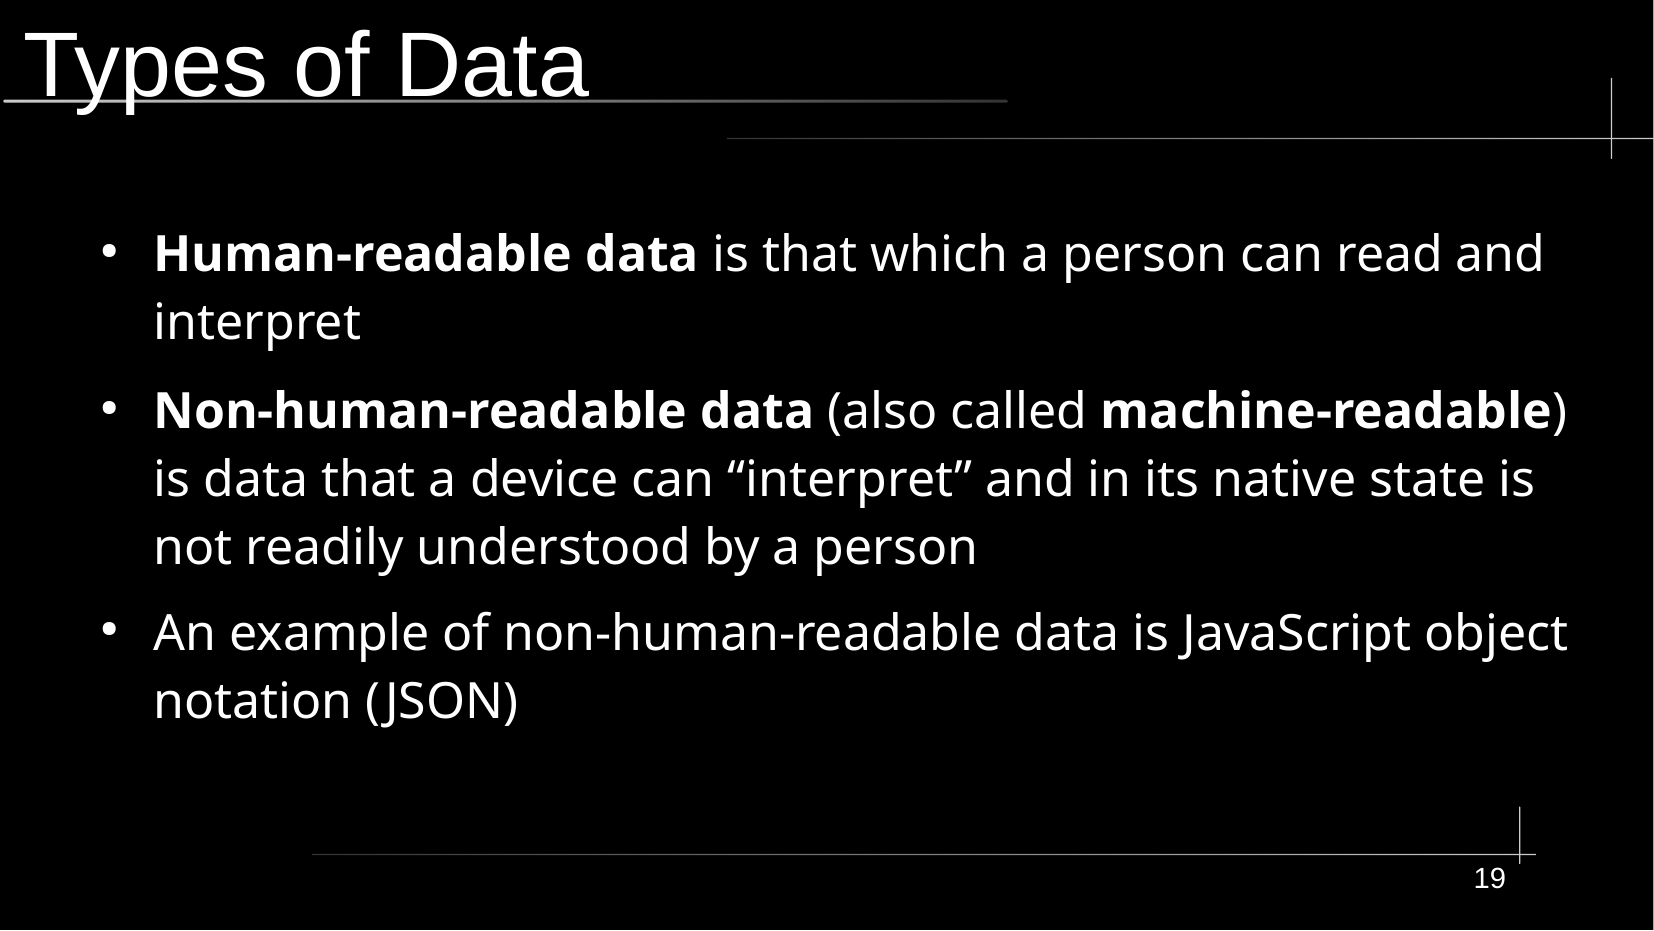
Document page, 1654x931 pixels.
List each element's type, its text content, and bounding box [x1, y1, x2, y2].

title Types of Data [23, 11, 1589, 119]
list Human-readable data is that which a person can read and interpret Non-human-readable data (also called machine-readable) is data that a device can “interpret” and in its native state is not readily understood by a person An example of non-human-readable data is JavaScript object notation (JSON) [82, 217, 1571, 758]
